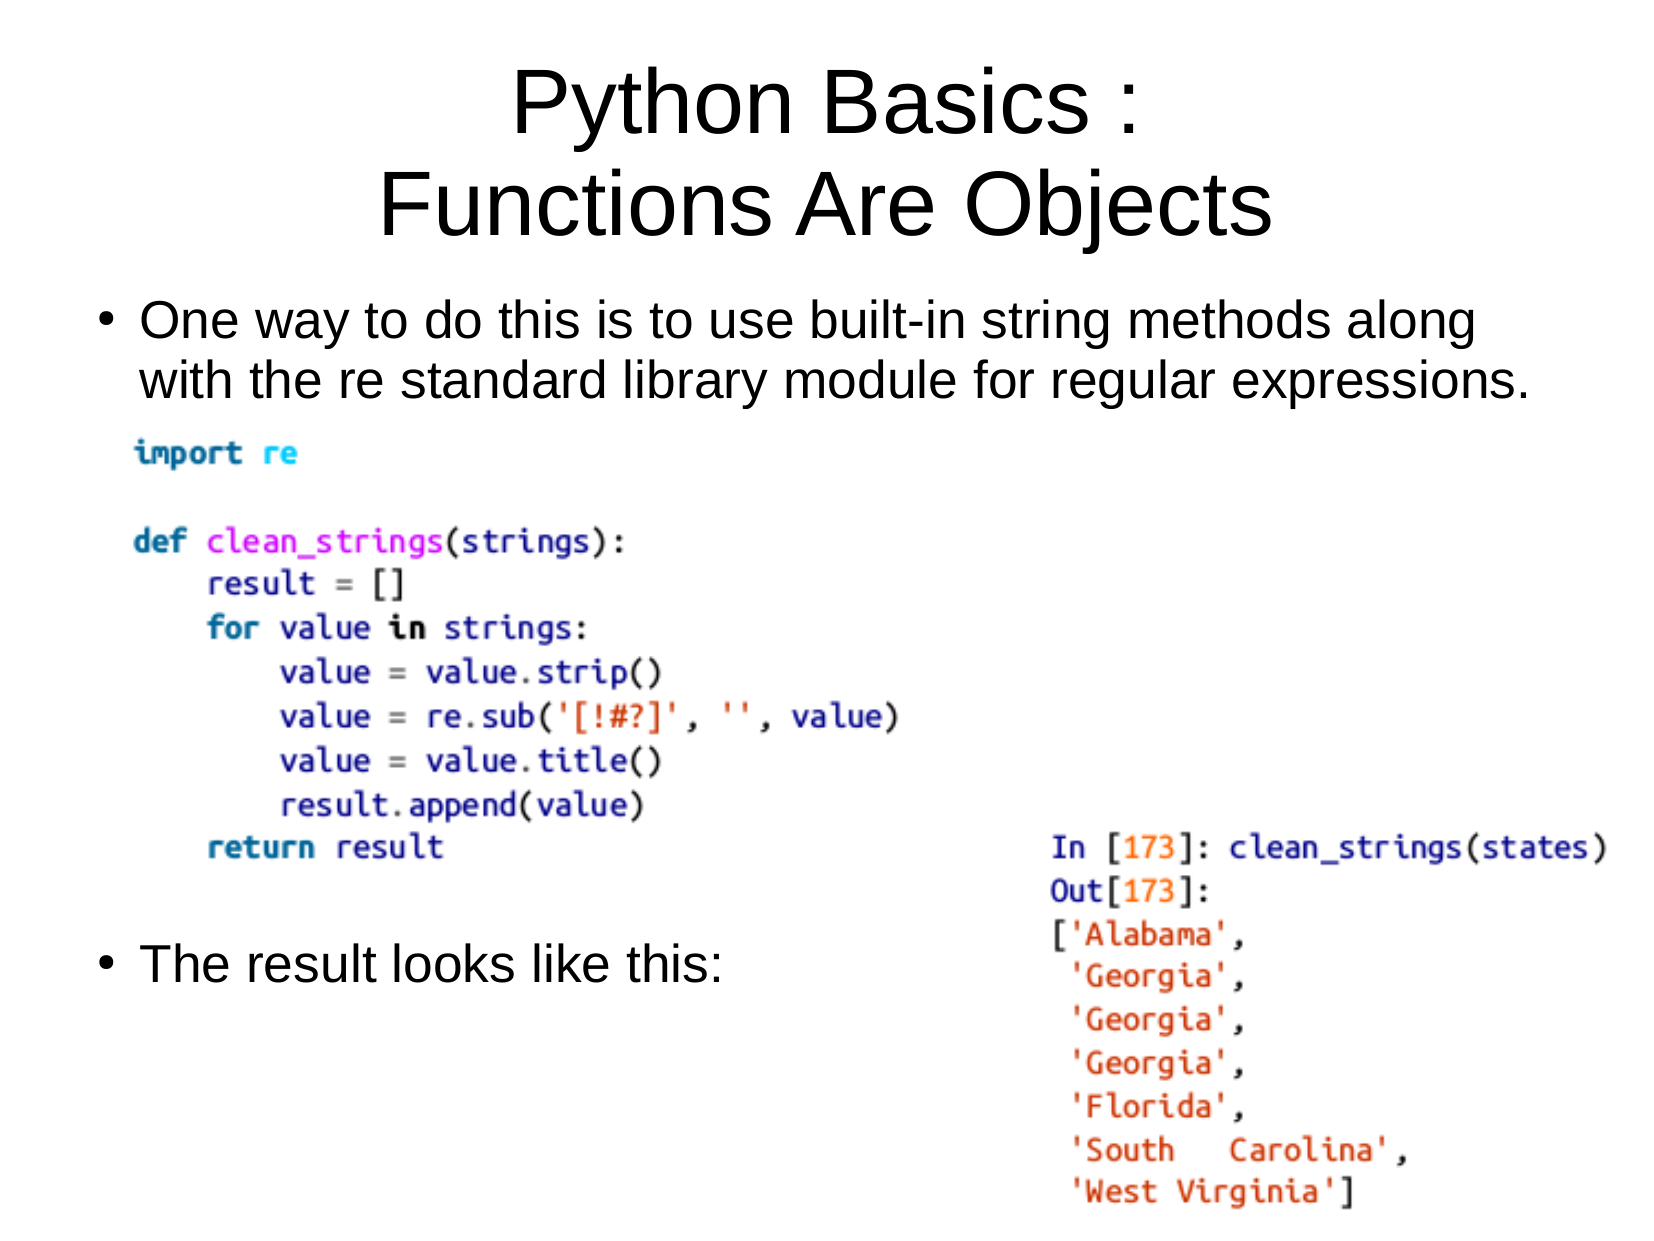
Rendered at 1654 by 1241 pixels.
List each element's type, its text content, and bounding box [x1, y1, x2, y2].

picture [1036, 813, 1624, 1216]
list One way to do this is to use built-in string methods along with the re standard library module for regular expressions. The result looks like this: [82, 290, 1571, 1010]
picture [112, 429, 905, 872]
title Python Basics : Functions Are Objects [82, 49, 1571, 257]
